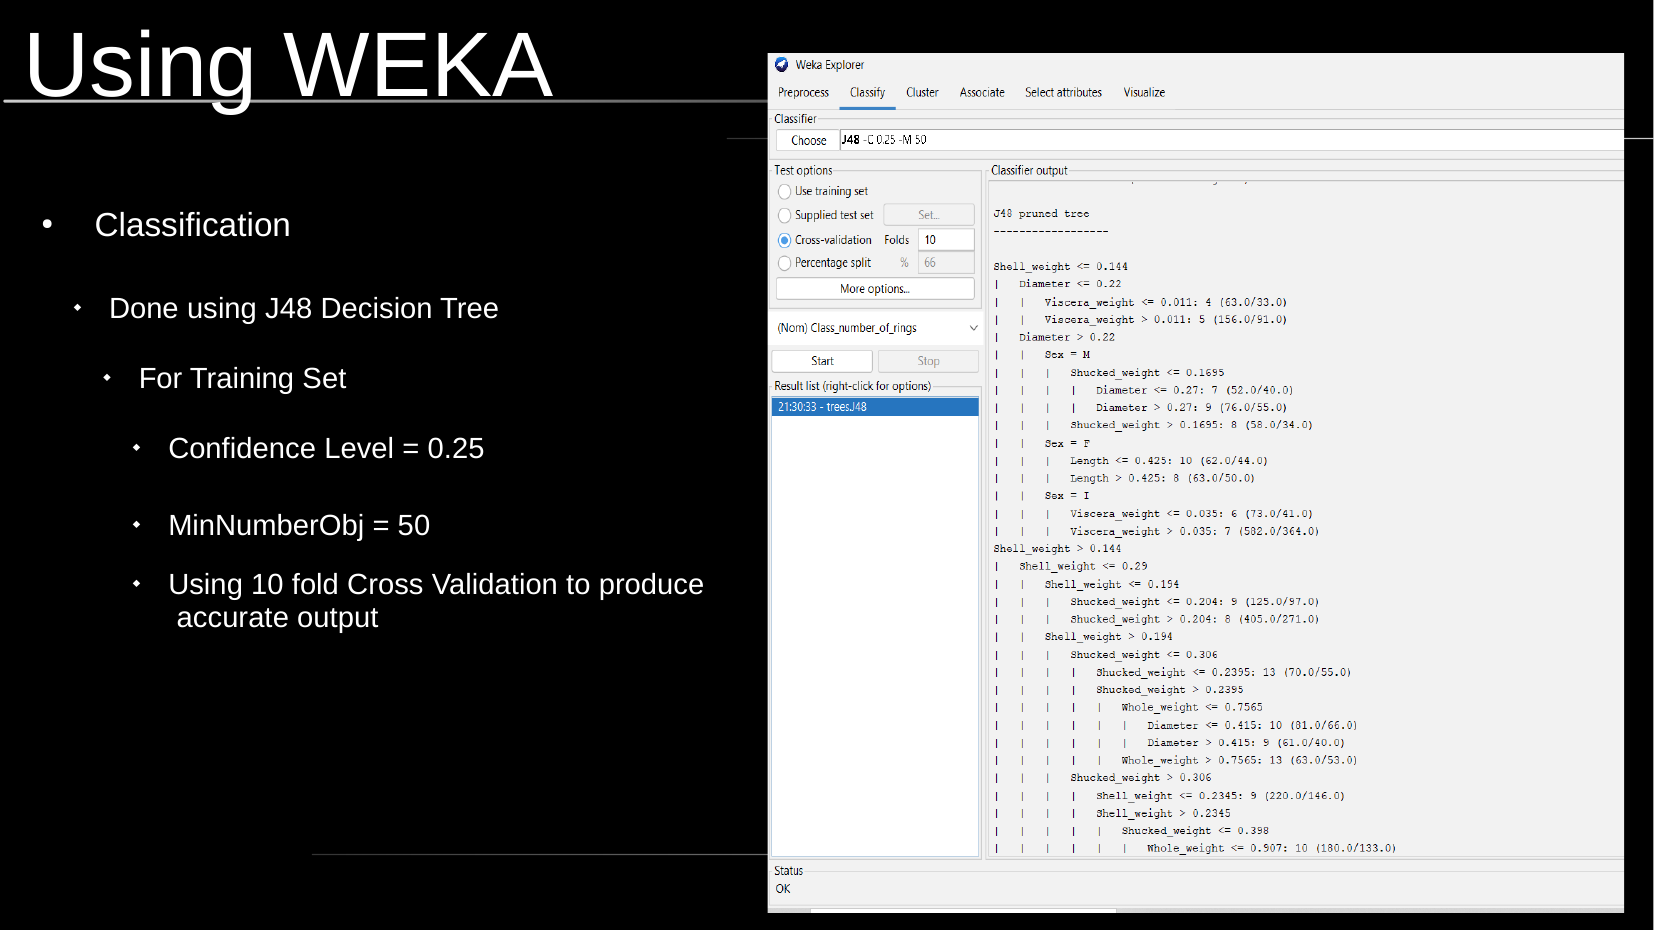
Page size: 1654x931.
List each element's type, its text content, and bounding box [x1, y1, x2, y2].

text_box Using 10 fold Cross Validation to produce accurate output [118, 561, 721, 709]
picture [767, 53, 1625, 913]
text_box MinNumberObj = 50 [118, 501, 446, 550]
text_box Done using J48 Decision Tree [59, 284, 515, 332]
text_box For Training Set [88, 354, 362, 402]
text_box Confidence Level = 0.25 [118, 424, 500, 473]
title Using WEKA [23, 11, 1589, 119]
list Classification [23, 206, 532, 285]
